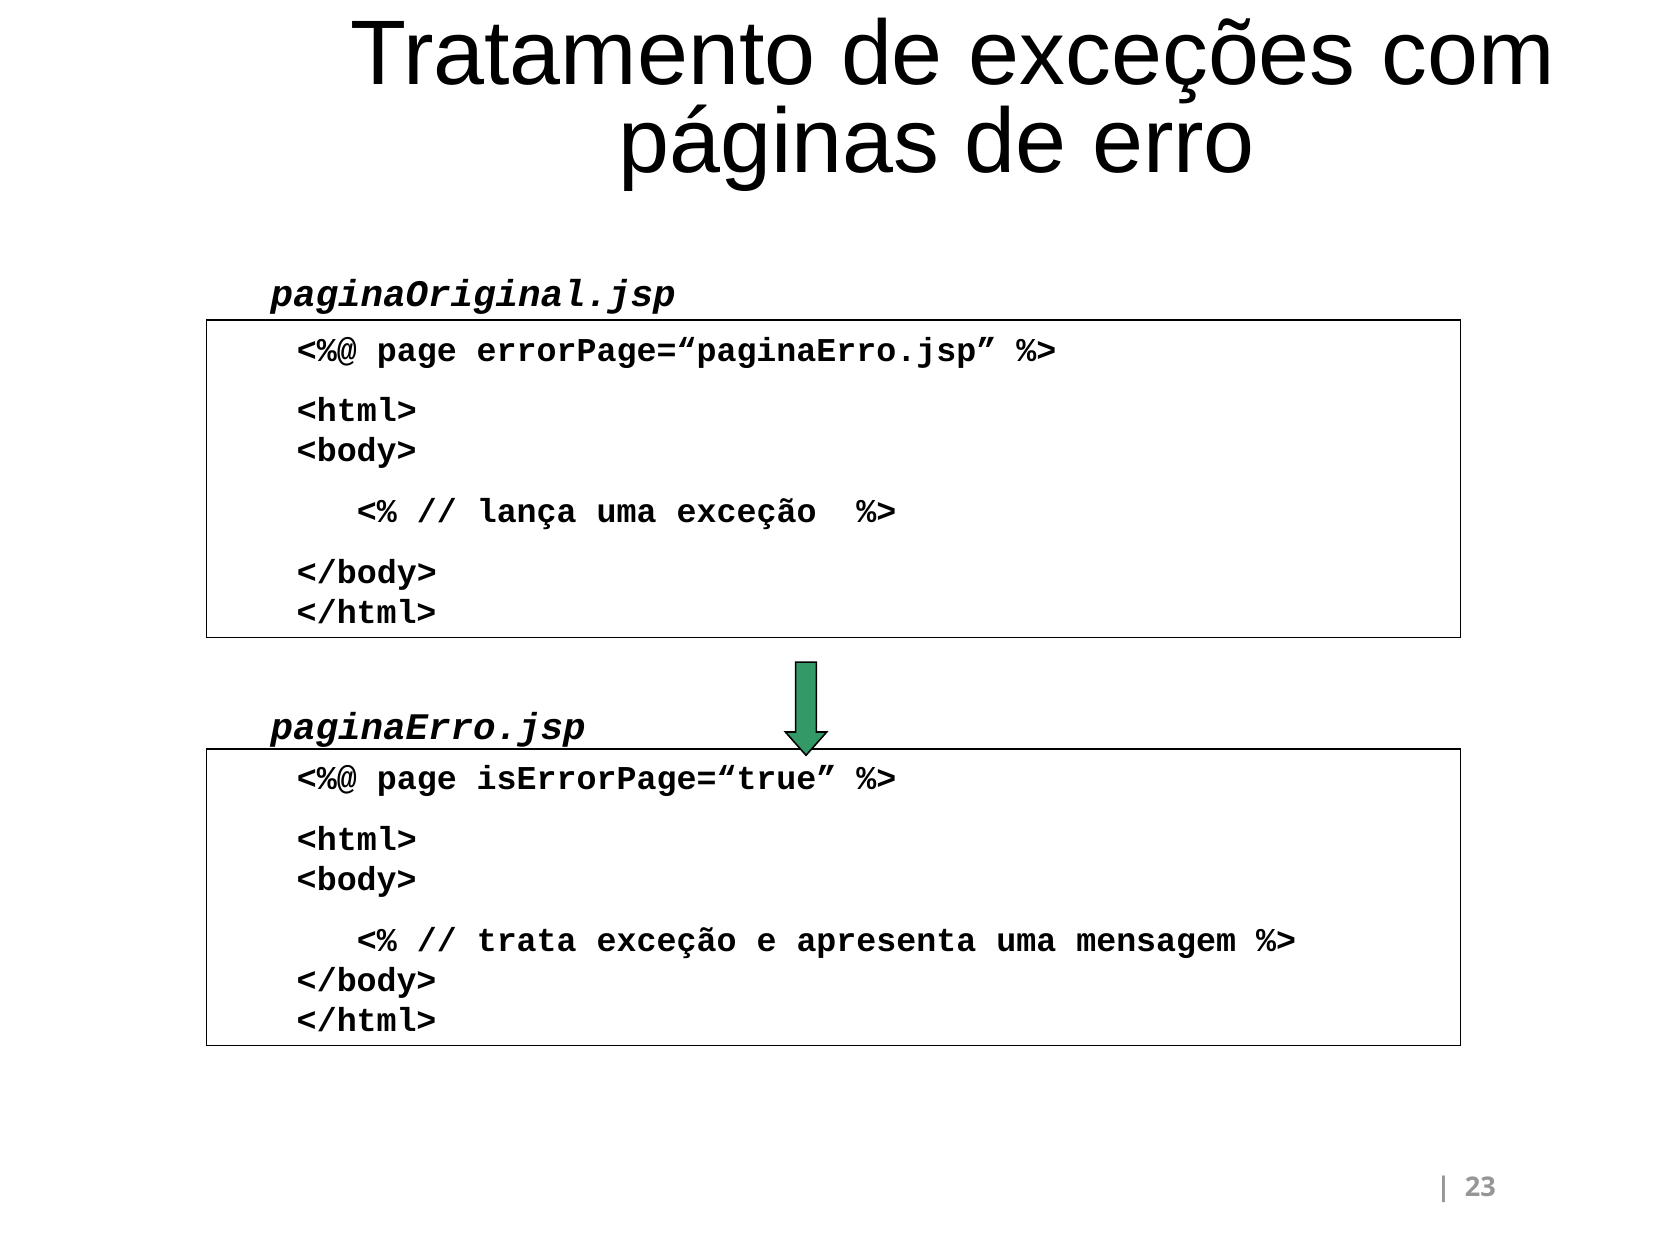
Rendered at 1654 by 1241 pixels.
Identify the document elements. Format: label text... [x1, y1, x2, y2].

text_box | <número> [711, 1162, 1511, 1217]
title Tratamento de exceções com páginas de erro [234, 0, 1640, 198]
text_box paginaOriginal.jsp [220, 261, 731, 323]
text_box paginaErro.jsp [220, 694, 634, 755]
text_box <%@ page errorPage=“paginaErro.jsp” %> <html> <body> <% // lança uma exceção %> </body> </html> [206, 320, 1461, 638]
text_box <%@ page isErrorPage=“true” %> <html> <body> <% // trata exceção e apresenta uma mensagem %> </body> </html> [206, 749, 1461, 1046]
text_box [785, 662, 827, 756]
